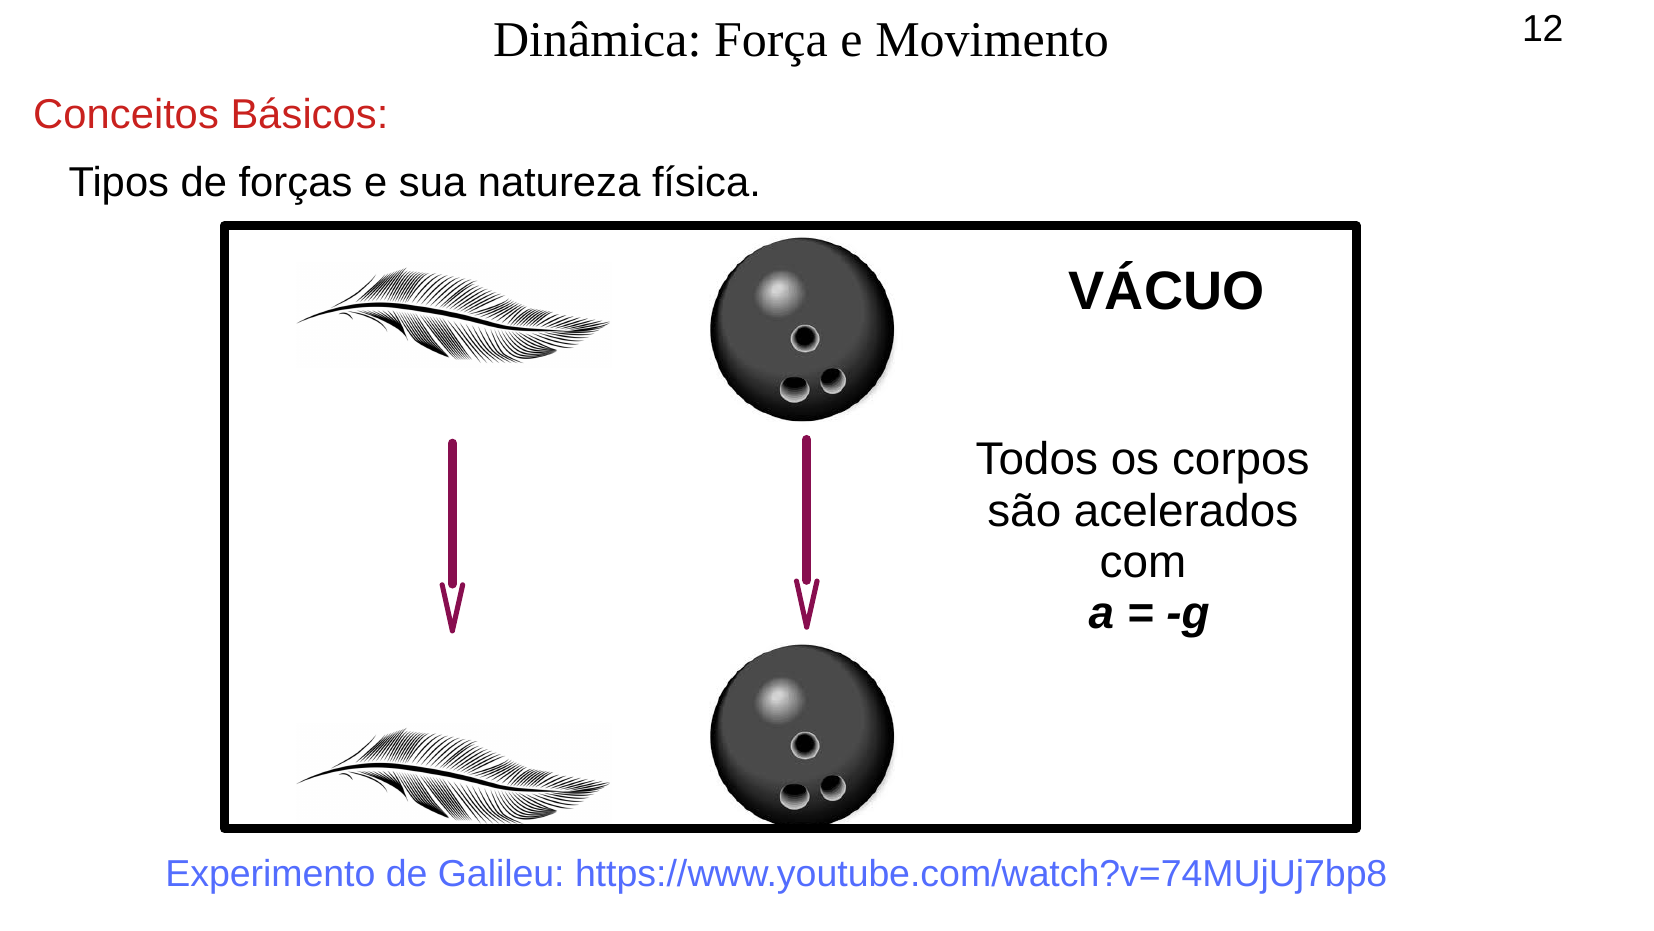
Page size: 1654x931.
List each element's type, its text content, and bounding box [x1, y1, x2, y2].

picture [701, 833, 903, 837]
text_box Conceitos Básicos: Tipos de forças e sua natureza física. [18, 83, 1555, 233]
text_box VÁCUO [1054, 253, 1280, 329]
picture [296, 262, 612, 368]
text_box Todos os corpos são acelerados com a = -g [960, 425, 1338, 646]
text_box 12 [1507, 0, 1654, 71]
picture [701, 230, 903, 430]
picture [296, 723, 612, 824]
text_box Dinâmica: Força e Movimento [478, 0, 1149, 82]
picture [701, 635, 903, 824]
text_box Experimento de Galileu: https://www.youtube.com/watch?v=74MUjUj7bp8 [150, 845, 1403, 903]
